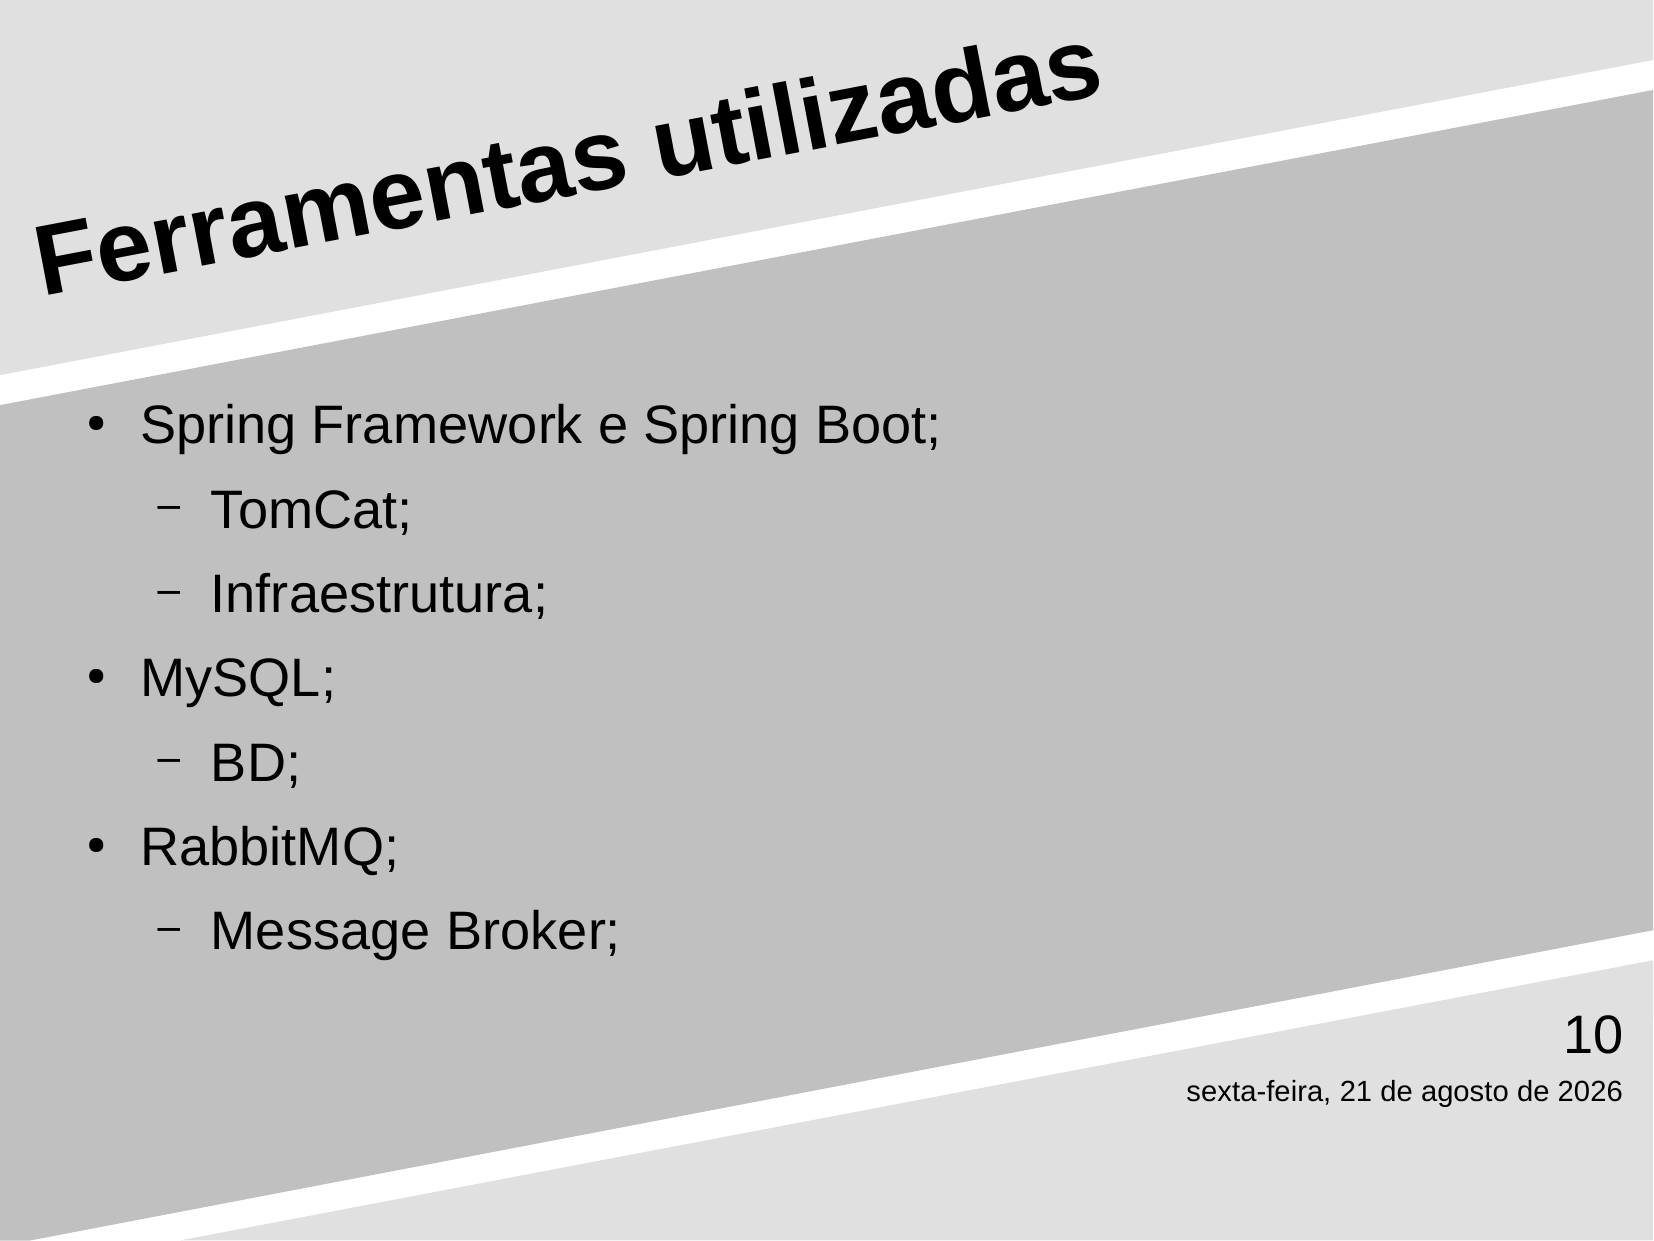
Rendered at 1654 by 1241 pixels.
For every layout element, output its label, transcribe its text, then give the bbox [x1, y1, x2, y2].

list Spring Framework e Spring Boot; TomCat; Infraestrutura; MySQL; BD; RabbitMQ; Message Broker; [69, 394, 1524, 1040]
title Ferramentas utilizadas [17, 0, 1518, 365]
